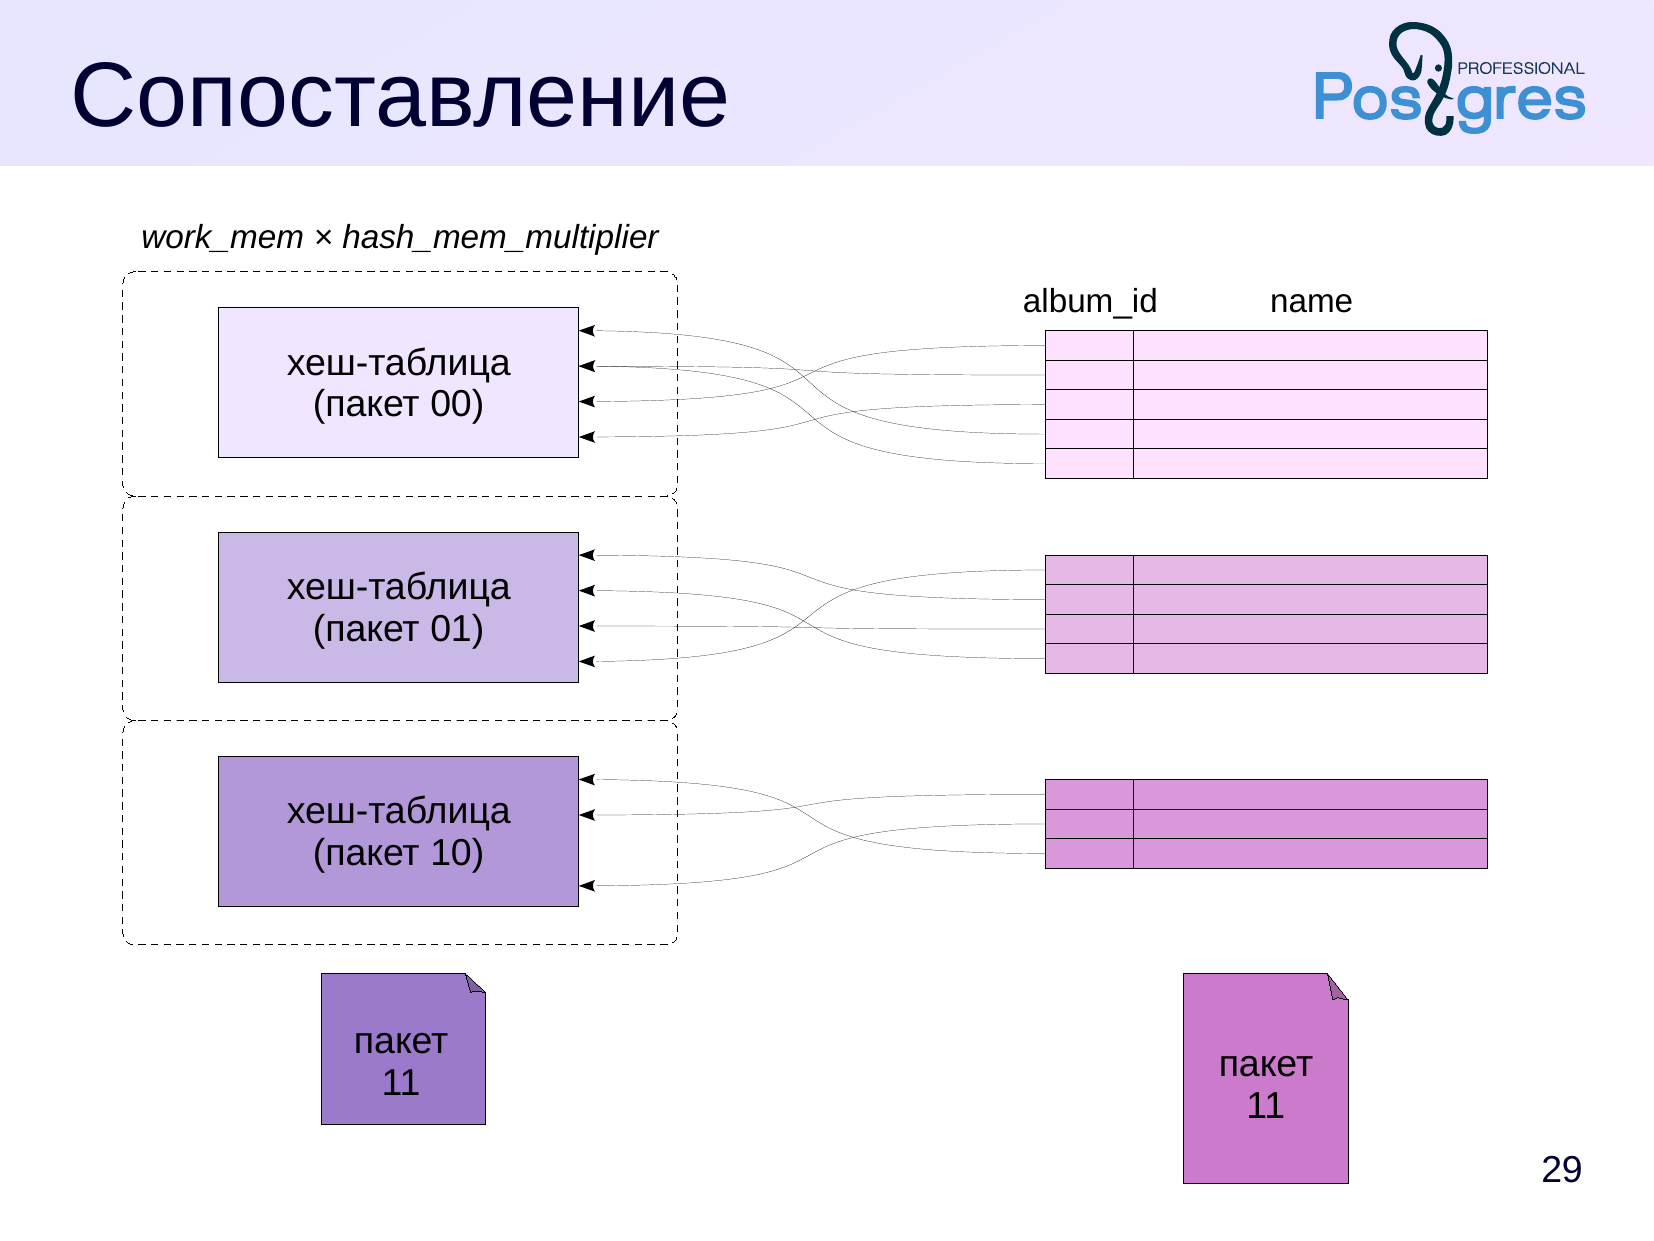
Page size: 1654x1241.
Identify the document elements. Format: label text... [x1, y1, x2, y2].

title Сопоставление [70, 43, 1261, 151]
text_box [321, 973, 486, 1125]
text_box [1045, 555, 1488, 674]
text_box хеш-таблица (пакет 01) [218, 532, 579, 683]
text_box album_id [1046, 271, 1135, 330]
text_box пакет 11 [1203, 1035, 1329, 1134]
text_box хеш-таблица (пакет 00) [218, 307, 579, 458]
text_box [1045, 779, 1488, 869]
text_box хеш-таблица (пакет 10) [218, 756, 579, 907]
text_box [1183, 973, 1349, 1184]
text_box work_mem × hash_mem_multiplier [122, 211, 678, 264]
text_box name [1135, 271, 1490, 331]
text_box пакет 11 [339, 1012, 475, 1111]
text_box [122, 271, 678, 945]
text_box [1045, 330, 1488, 479]
